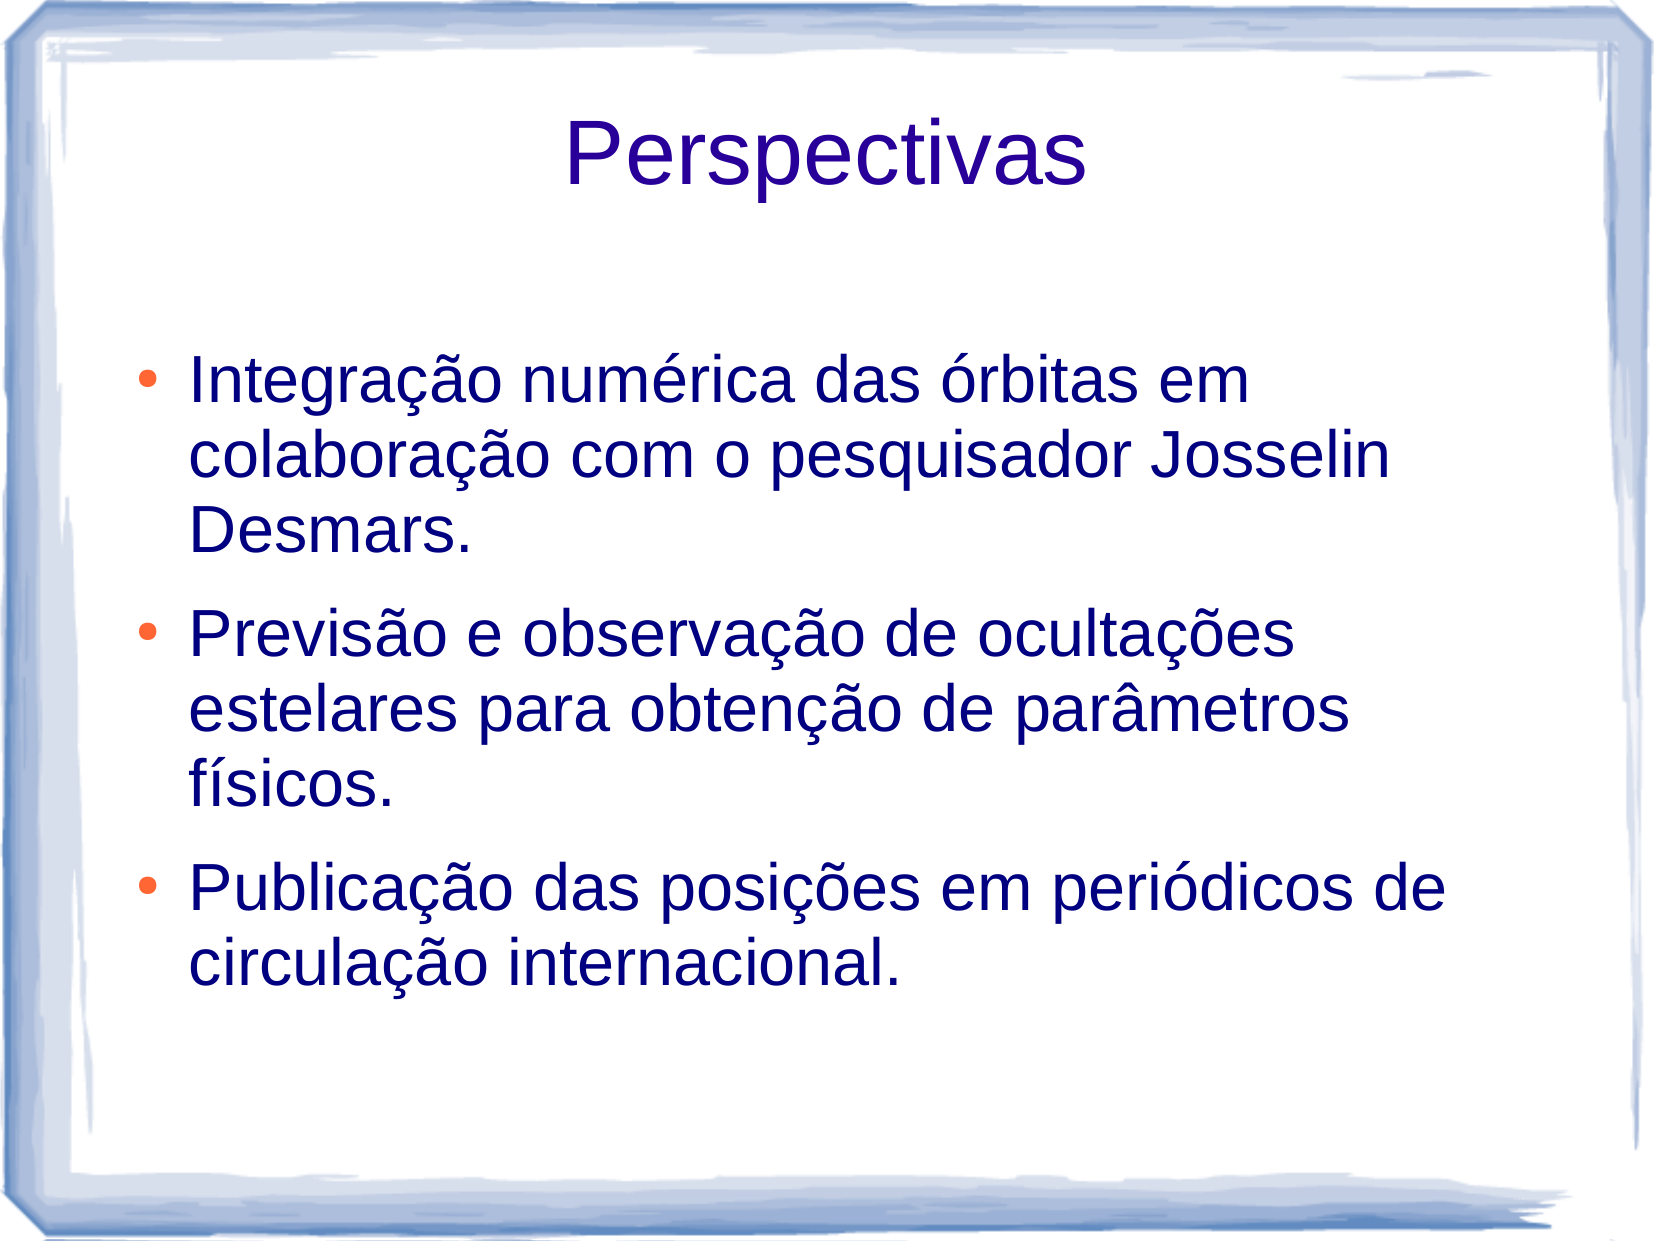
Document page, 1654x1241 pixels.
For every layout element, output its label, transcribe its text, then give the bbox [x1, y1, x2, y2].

list Integração numérica das órbitas em colaboração com o pesquisador Josselin Desmars. Previsão e observação de ocultações estelares para obtenção de parâmetros físicos. Publicação das posições em periódicos de circulação internacional. [118, 342, 1571, 1052]
picture [0, 0, 1654, 1241]
title Perspectivas [82, 49, 1571, 257]
